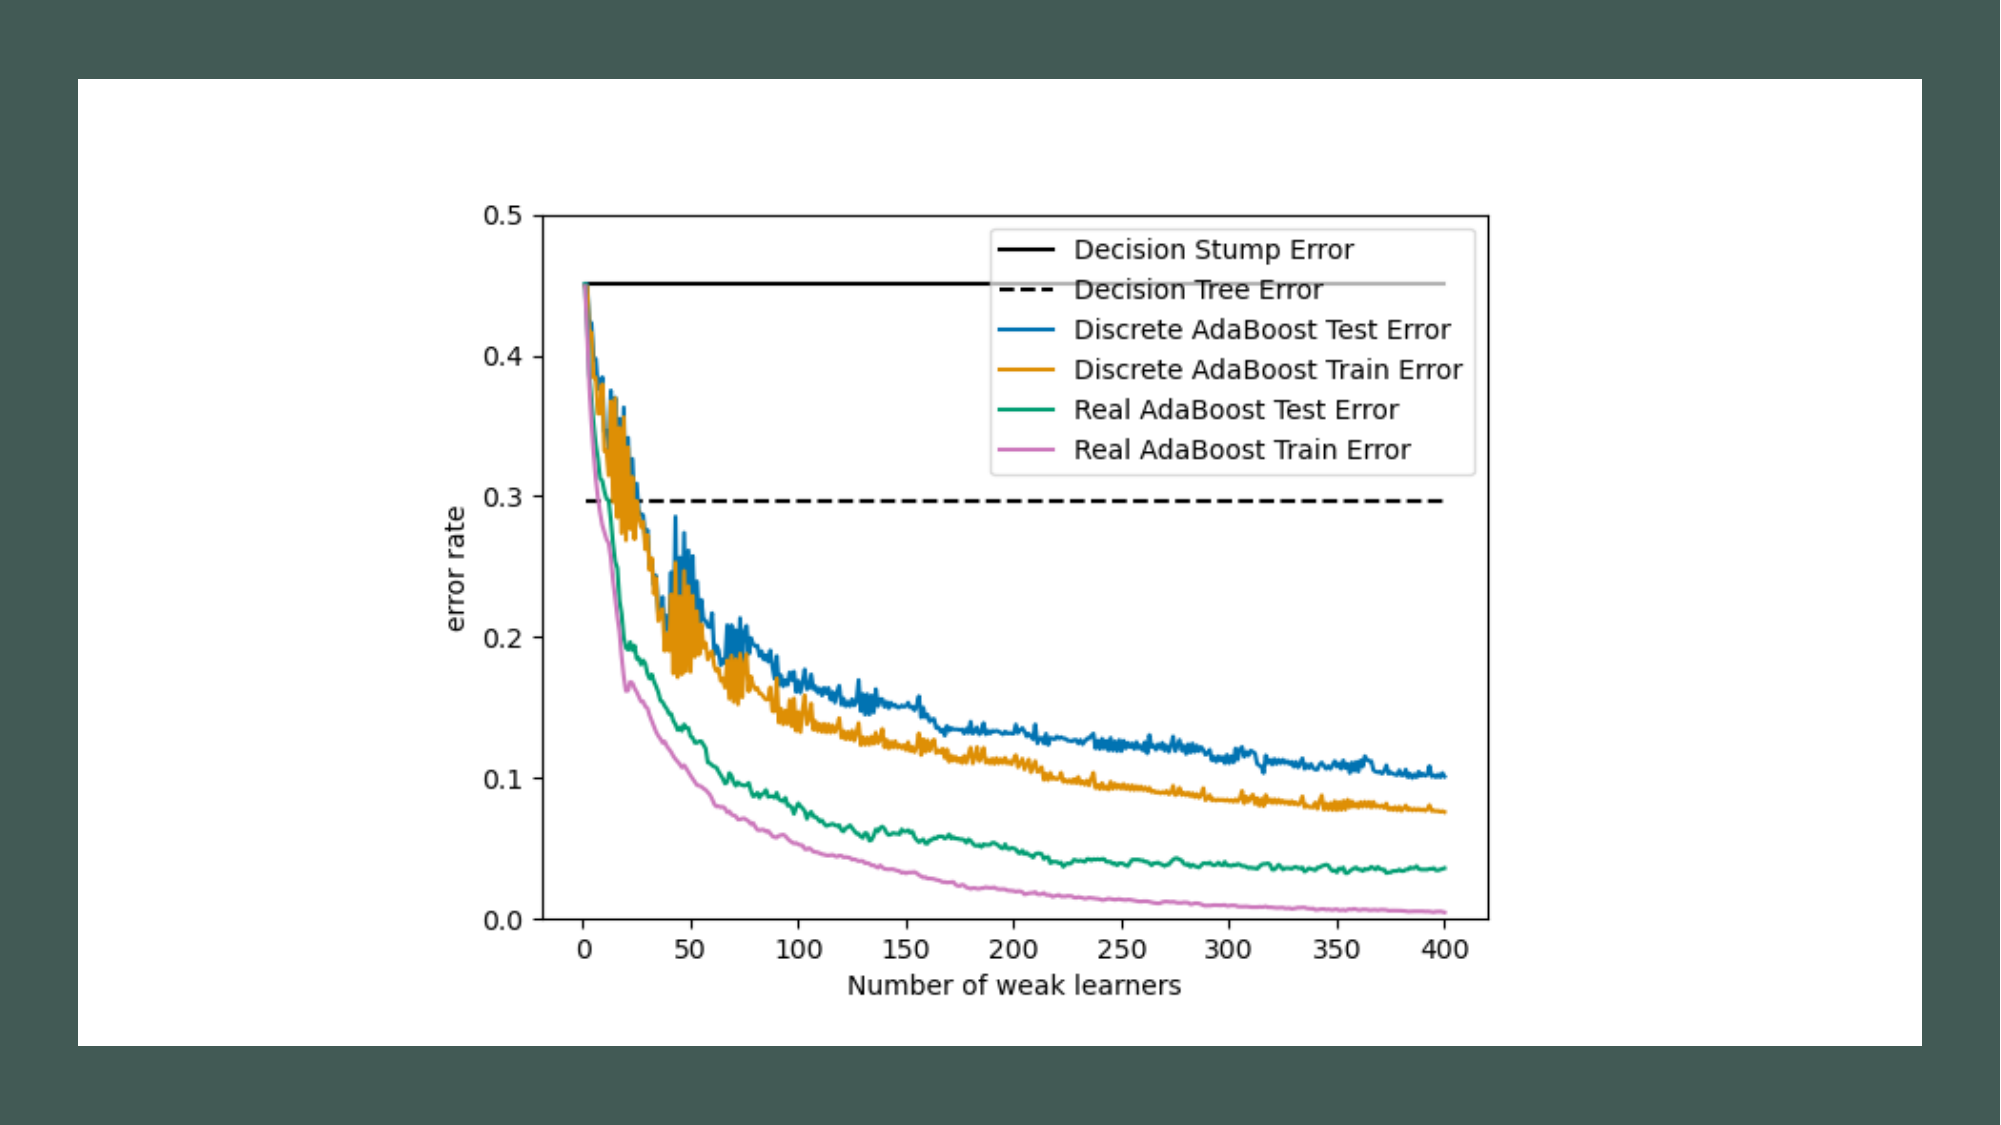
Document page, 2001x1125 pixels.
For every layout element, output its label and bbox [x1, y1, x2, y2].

text_box [0, 0, 2000, 1125]
picture [390, 105, 1610, 1020]
